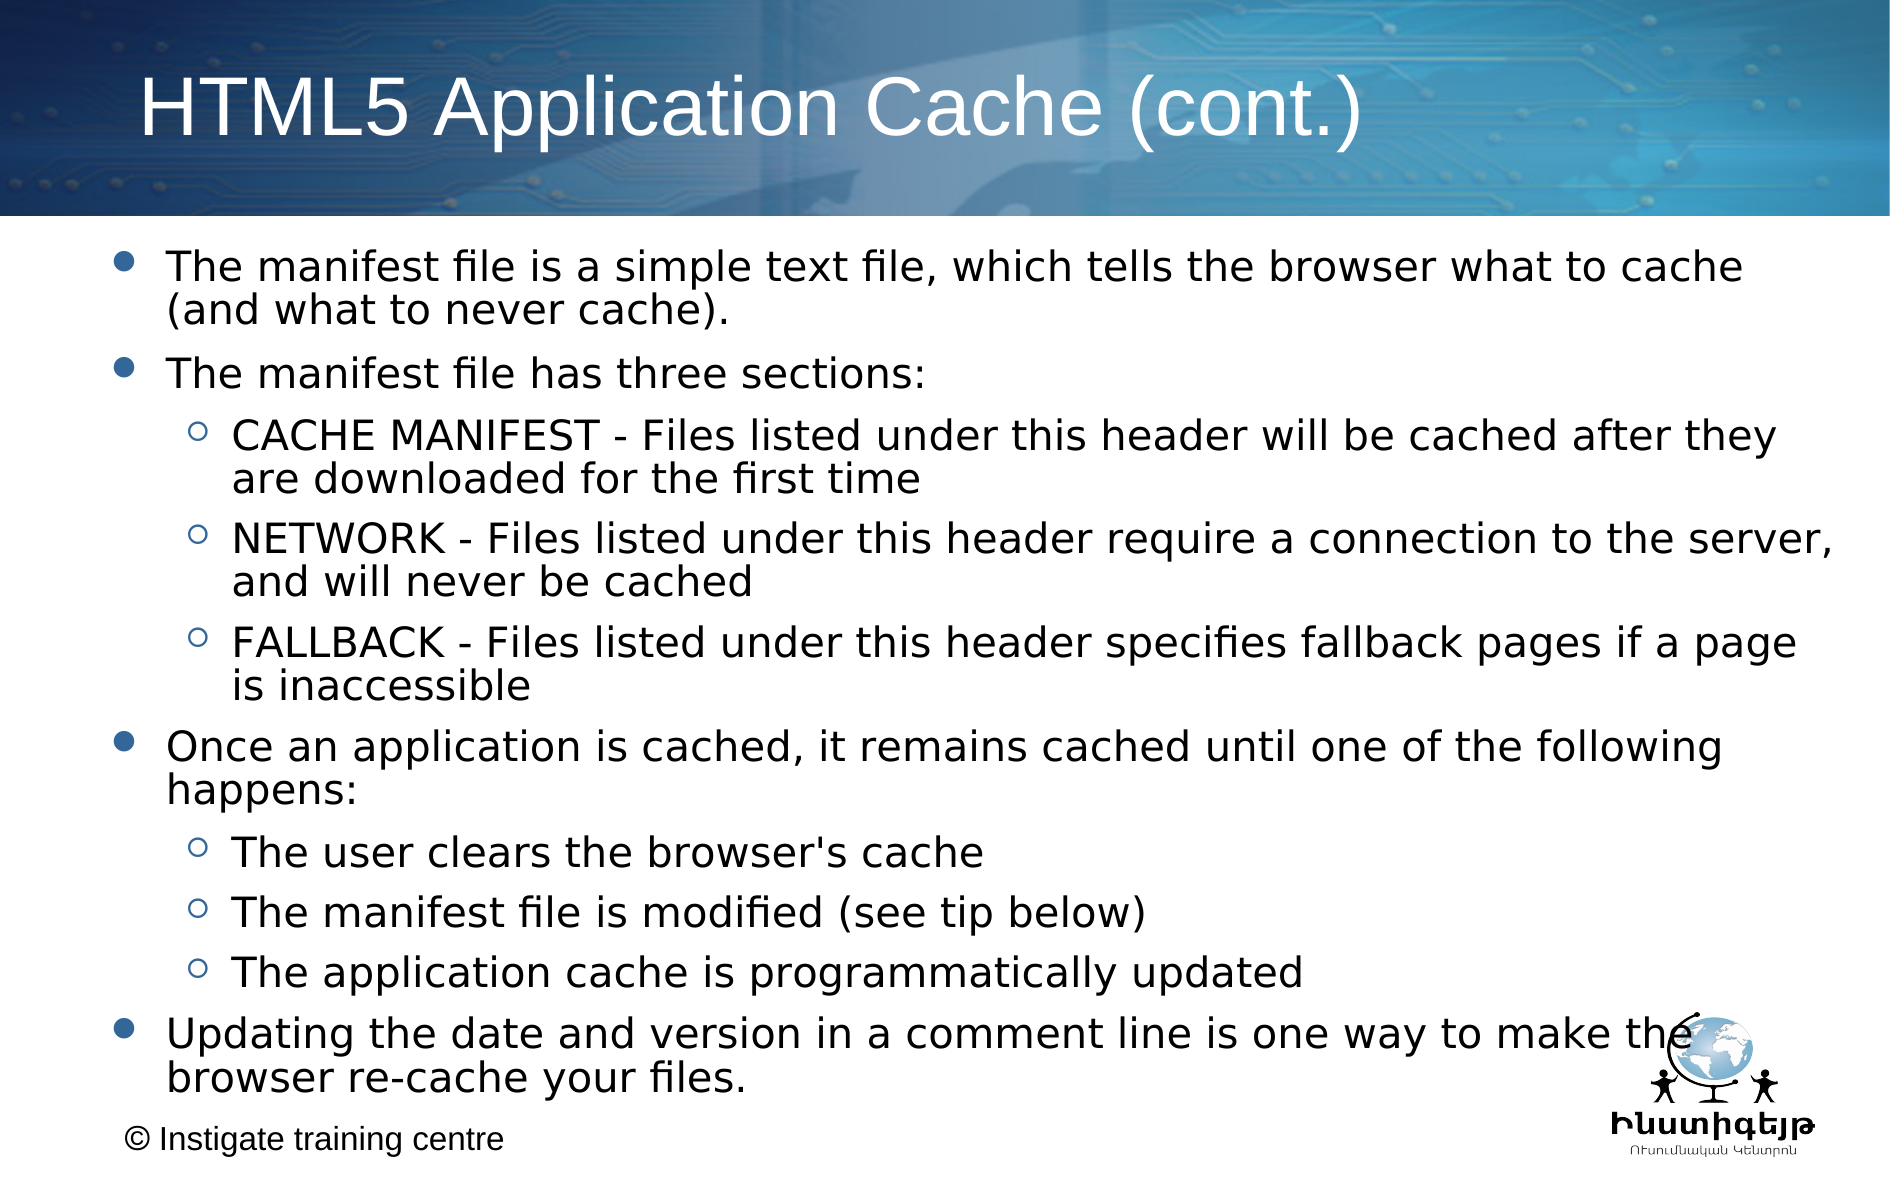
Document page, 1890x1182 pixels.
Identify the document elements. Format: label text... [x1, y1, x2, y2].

picture [0, 0, 1890, 216]
list The manifest file is a simple text file, which tells the browser what to cache (and what to never cache). The manifest file has three sections: CACHE MANIFEST - Files listed under this header will be cached after they are downloaded for the first time NETWORK - Files listed under this header require a connection to the server, and will never be cached FALLBACK - Files listed under this header specifies fallback pages if a page is inaccessible Once an application is cached, it remains cached until one of the following happens: The user clears the browser's cache The manifest file is modified (see tip below) The application cache is programmatically updated Updating the date and version in a comment line is one way to make the browser re-cache your files. [110, 247, 1838, 275]
picture [1612, 1012, 1815, 1157]
text_box HTML5 Application Cache (cont.) [138, 82, 1801, 88]
